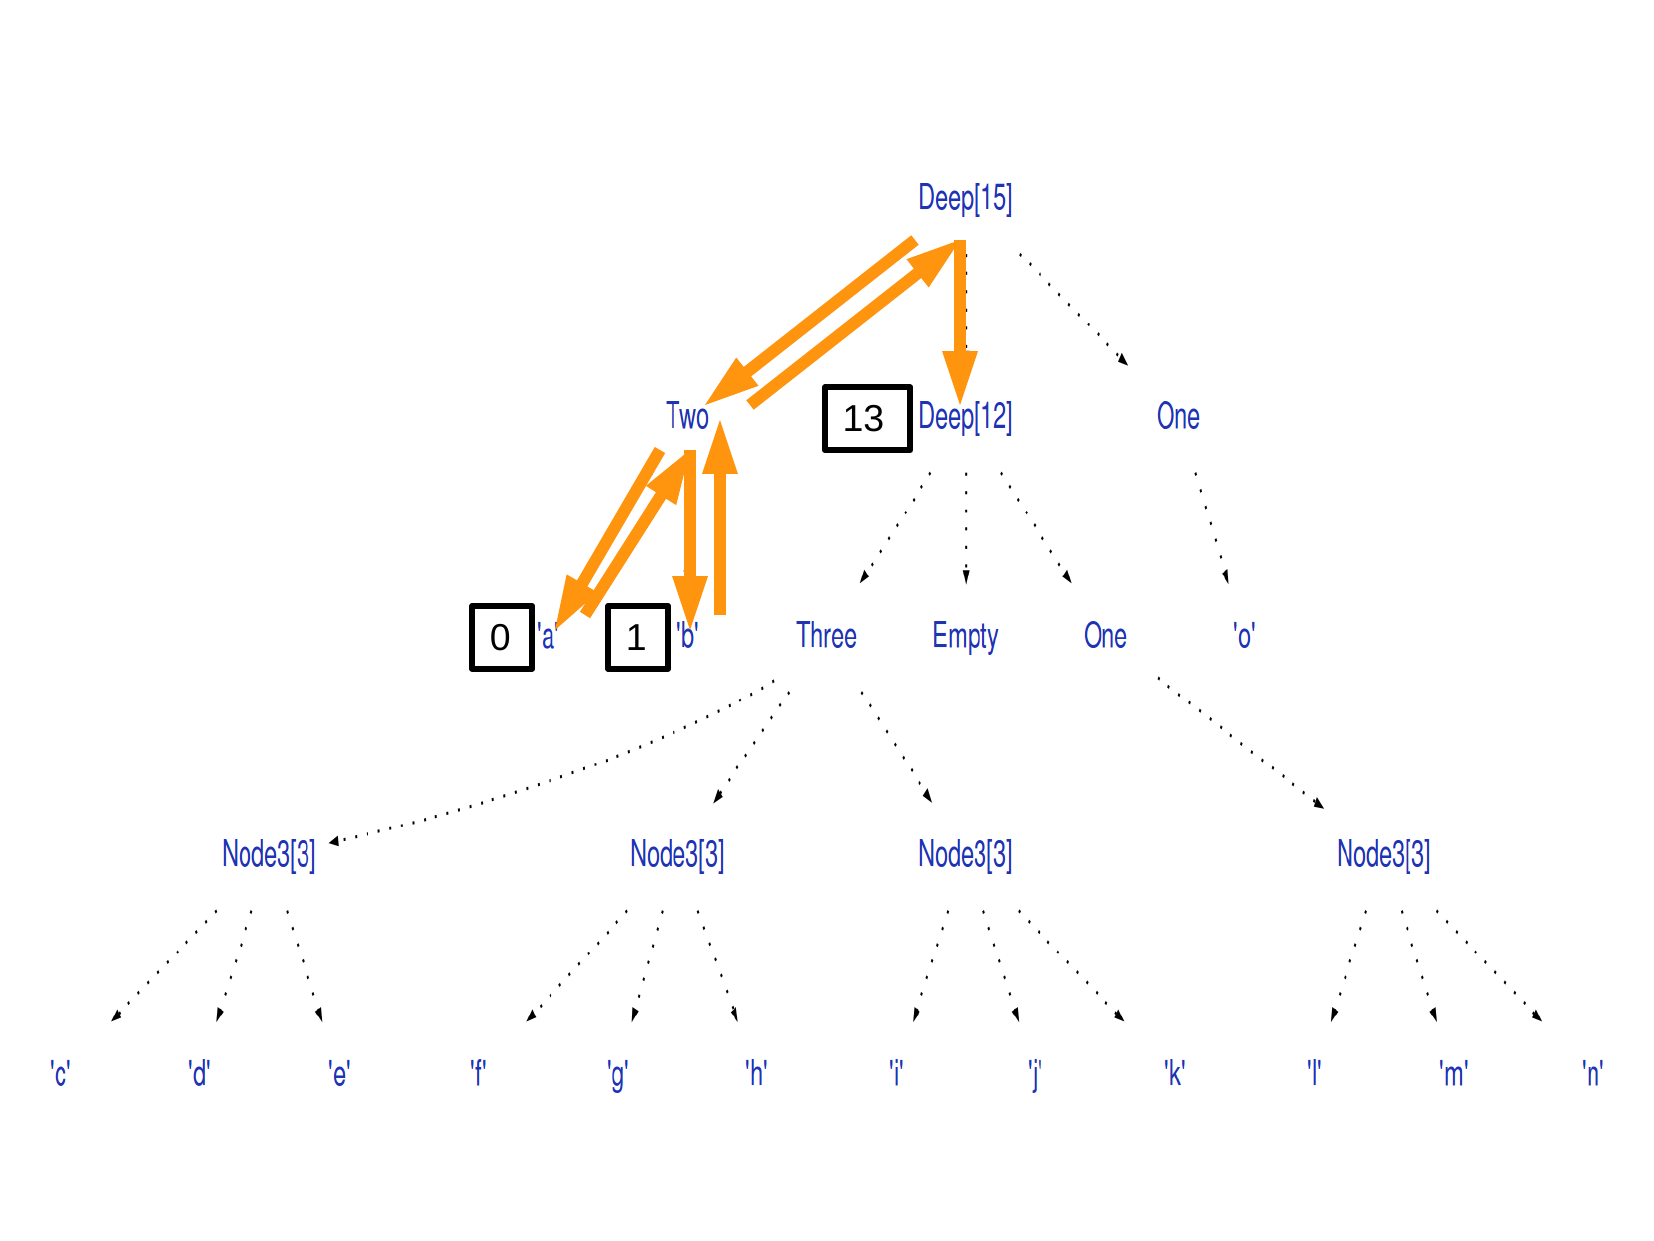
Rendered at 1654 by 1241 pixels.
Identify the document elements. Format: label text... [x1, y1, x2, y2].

picture [0, 135, 1653, 1141]
text_box 1 [608, 605, 669, 669]
text_box 13 [825, 387, 911, 451]
text_box 0 [472, 605, 533, 669]
